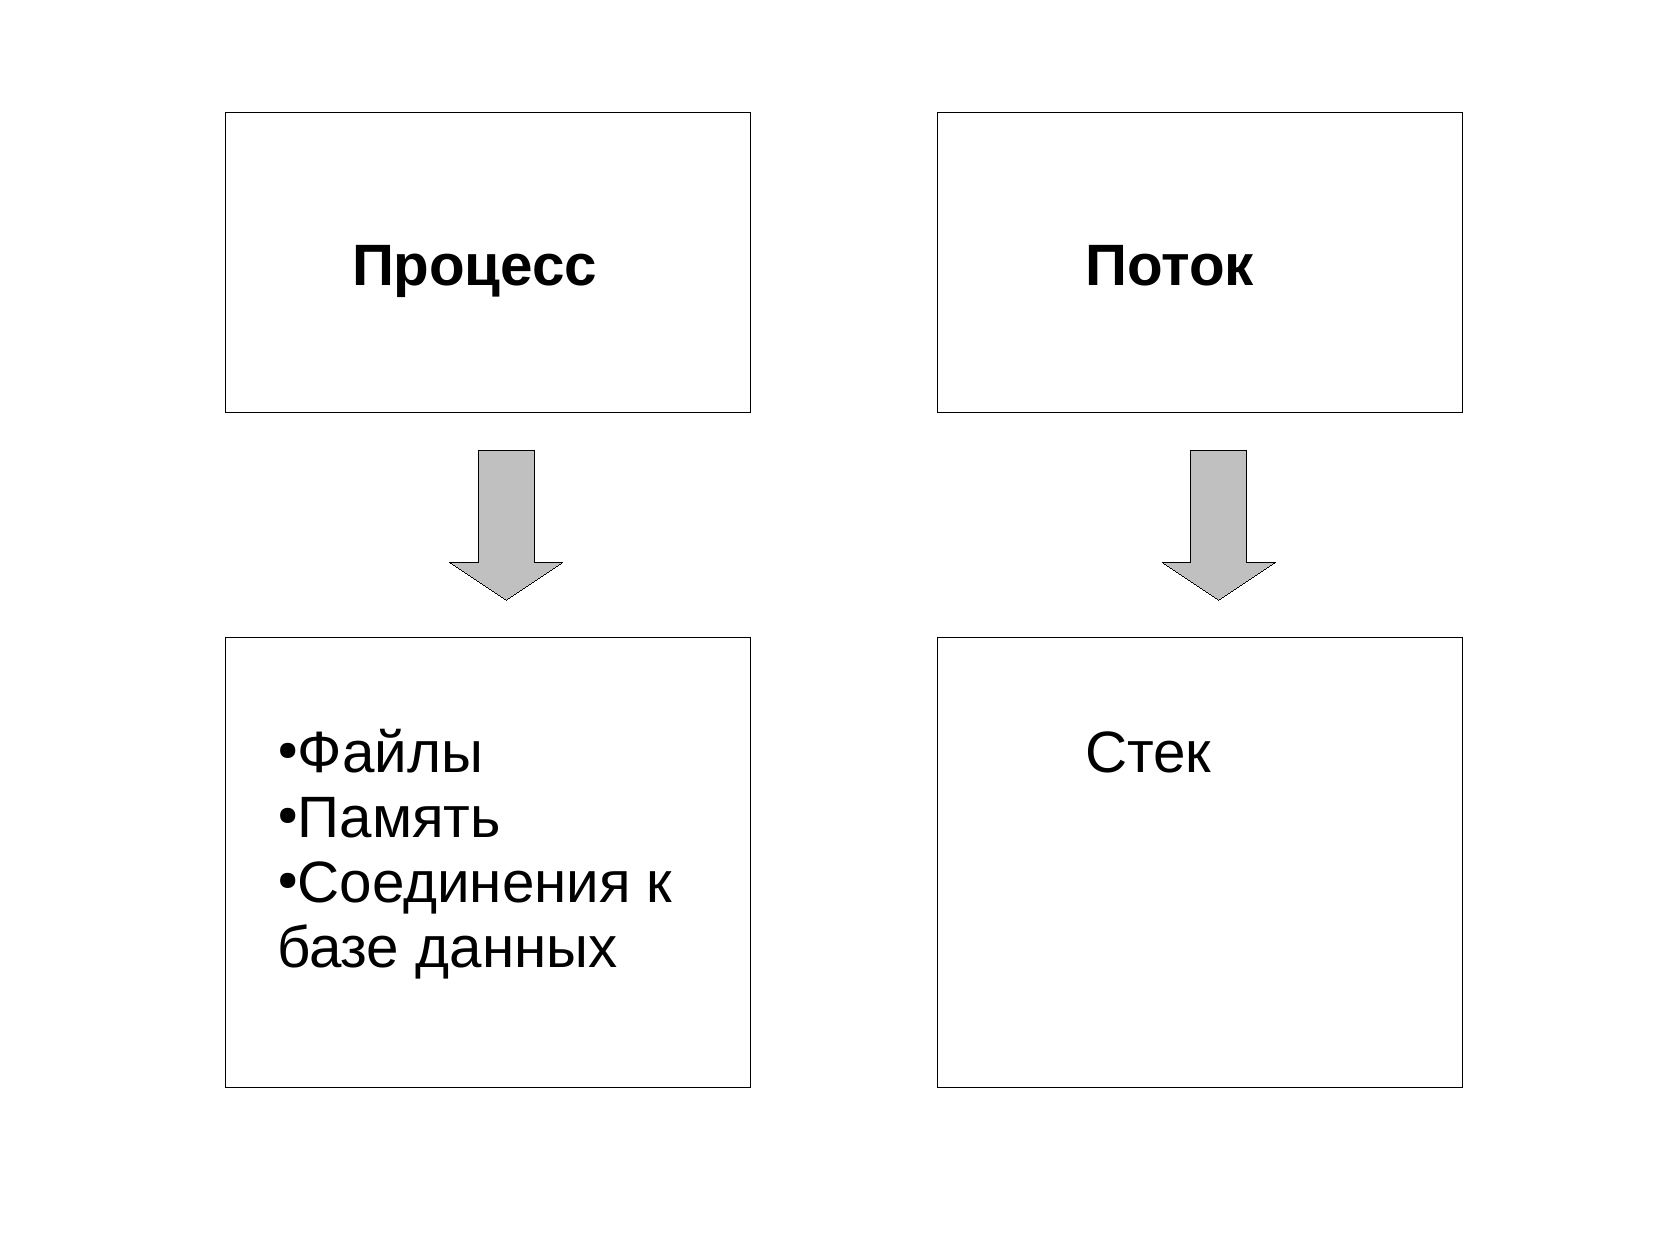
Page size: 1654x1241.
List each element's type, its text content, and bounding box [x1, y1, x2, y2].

text_box Процесс [337, 225, 767, 413]
text_box [225, 637, 751, 1088]
text_box [449, 450, 563, 601]
text_box [225, 112, 751, 413]
text_box [937, 637, 1463, 1088]
text_box Стек [1070, 712, 1501, 901]
text_box [937, 112, 1463, 413]
text_box Файлы Память Соединения к базе данных [262, 712, 692, 988]
text_box [1162, 450, 1276, 601]
text_box Поток [1070, 225, 1501, 413]
